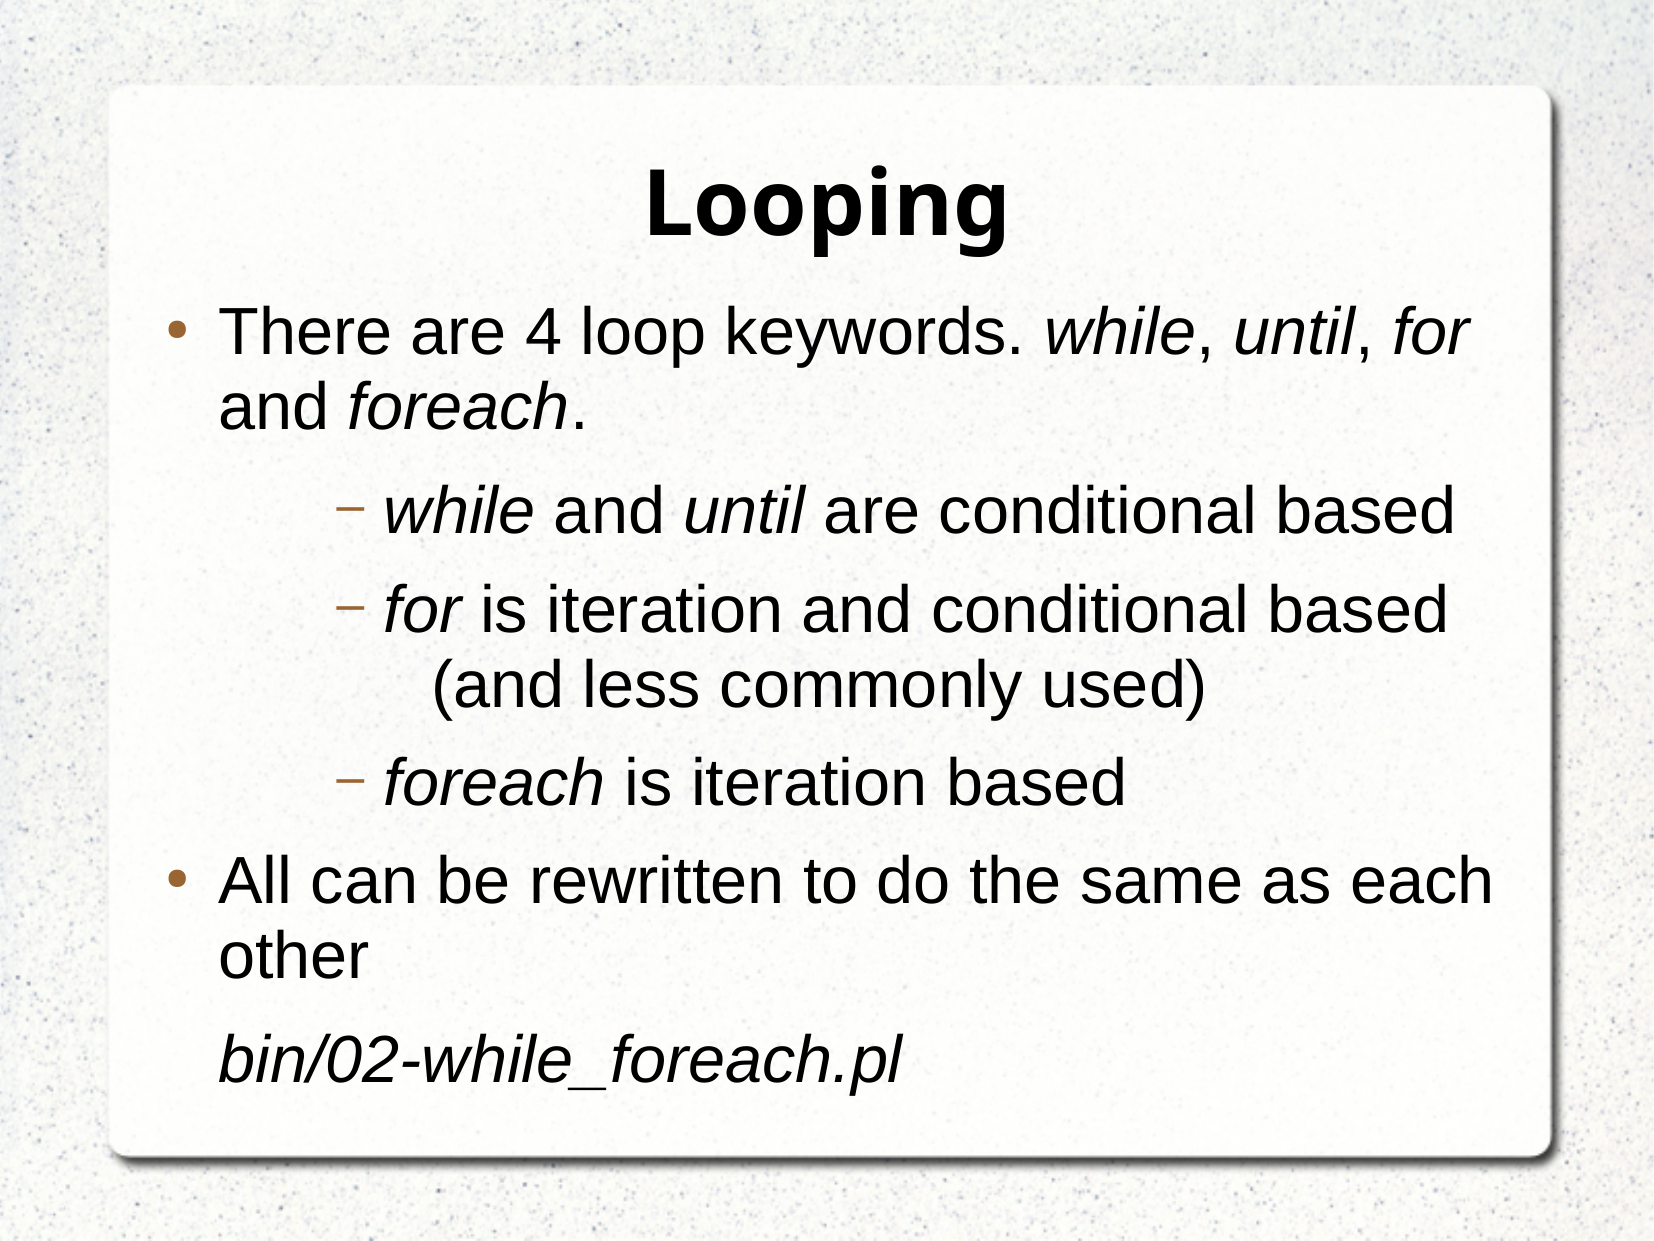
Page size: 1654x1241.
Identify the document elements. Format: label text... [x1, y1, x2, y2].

picture [0, 0, 1654, 1241]
title Looping [118, 96, 1536, 304]
list There are 4 loop keywords. while, until, for and foreach. while and until are conditional based for is iteration and conditional based (and less commonly used) foreach is iteration based All can be rewritten to do the same as each other bin/02-while_foreach.pl [147, 294, 1506, 1096]
